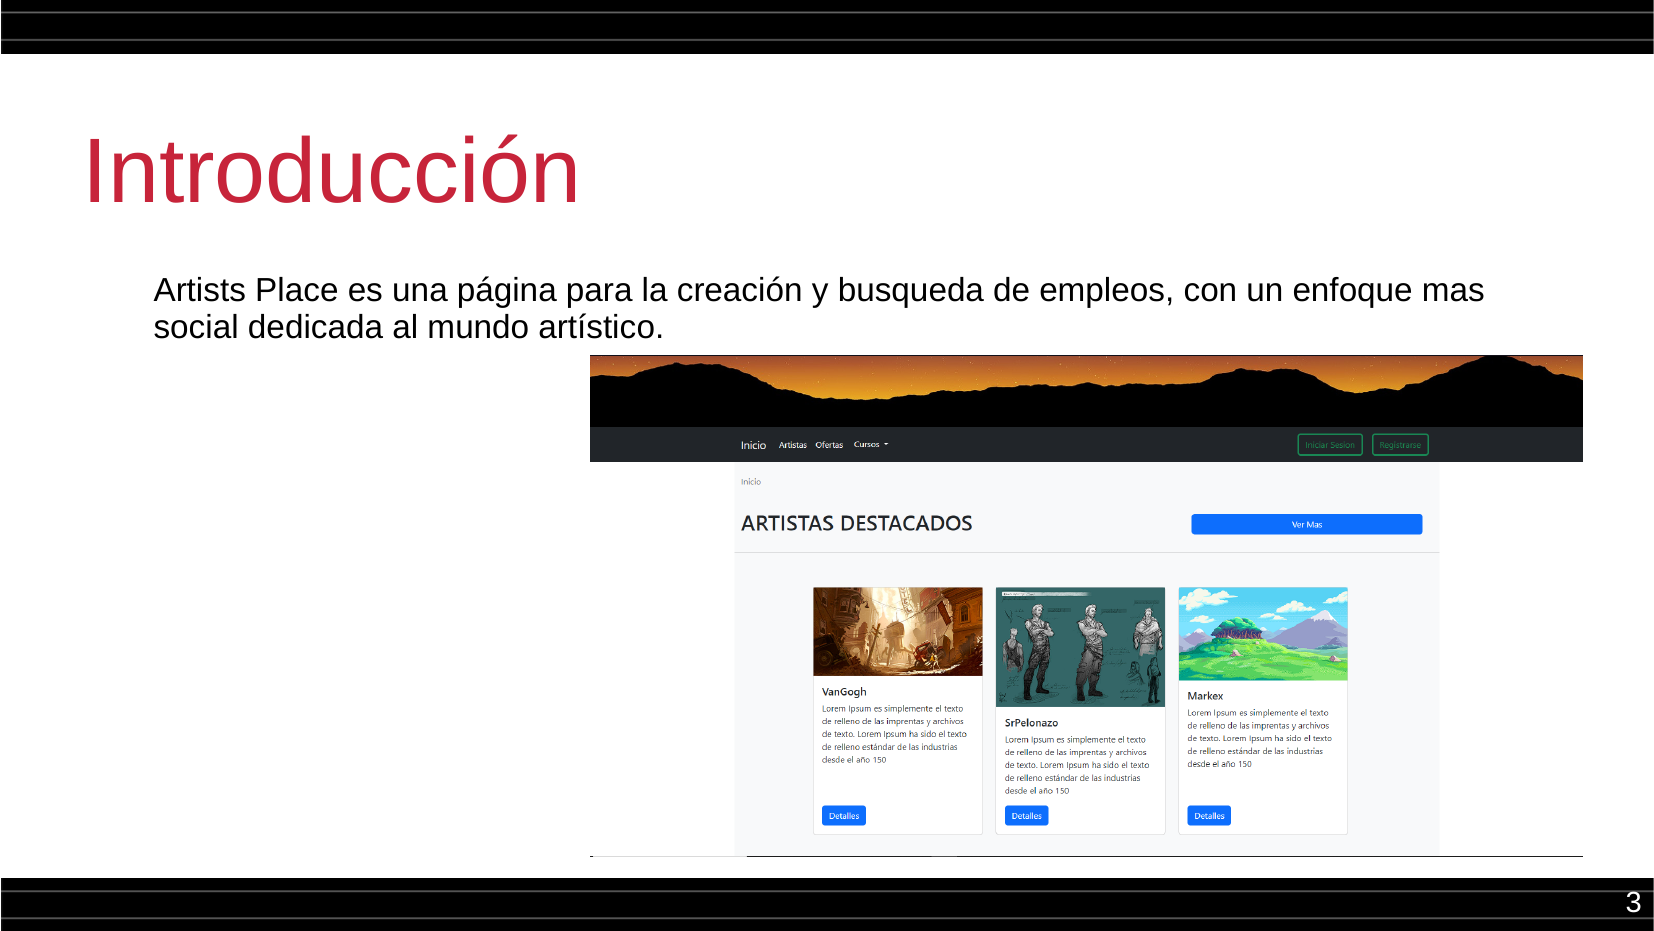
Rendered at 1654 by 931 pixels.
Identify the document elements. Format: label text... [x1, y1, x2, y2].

picture [590, 355, 1583, 857]
title Introducción [82, 92, 1571, 249]
list Artists Place es una página para la creación y busqueda de empleos, con un enfoque mas social dedicada al mundo artístico. [82, 271, 1571, 758]
picture [1, 878, 1654, 931]
picture [1, 0, 1654, 54]
